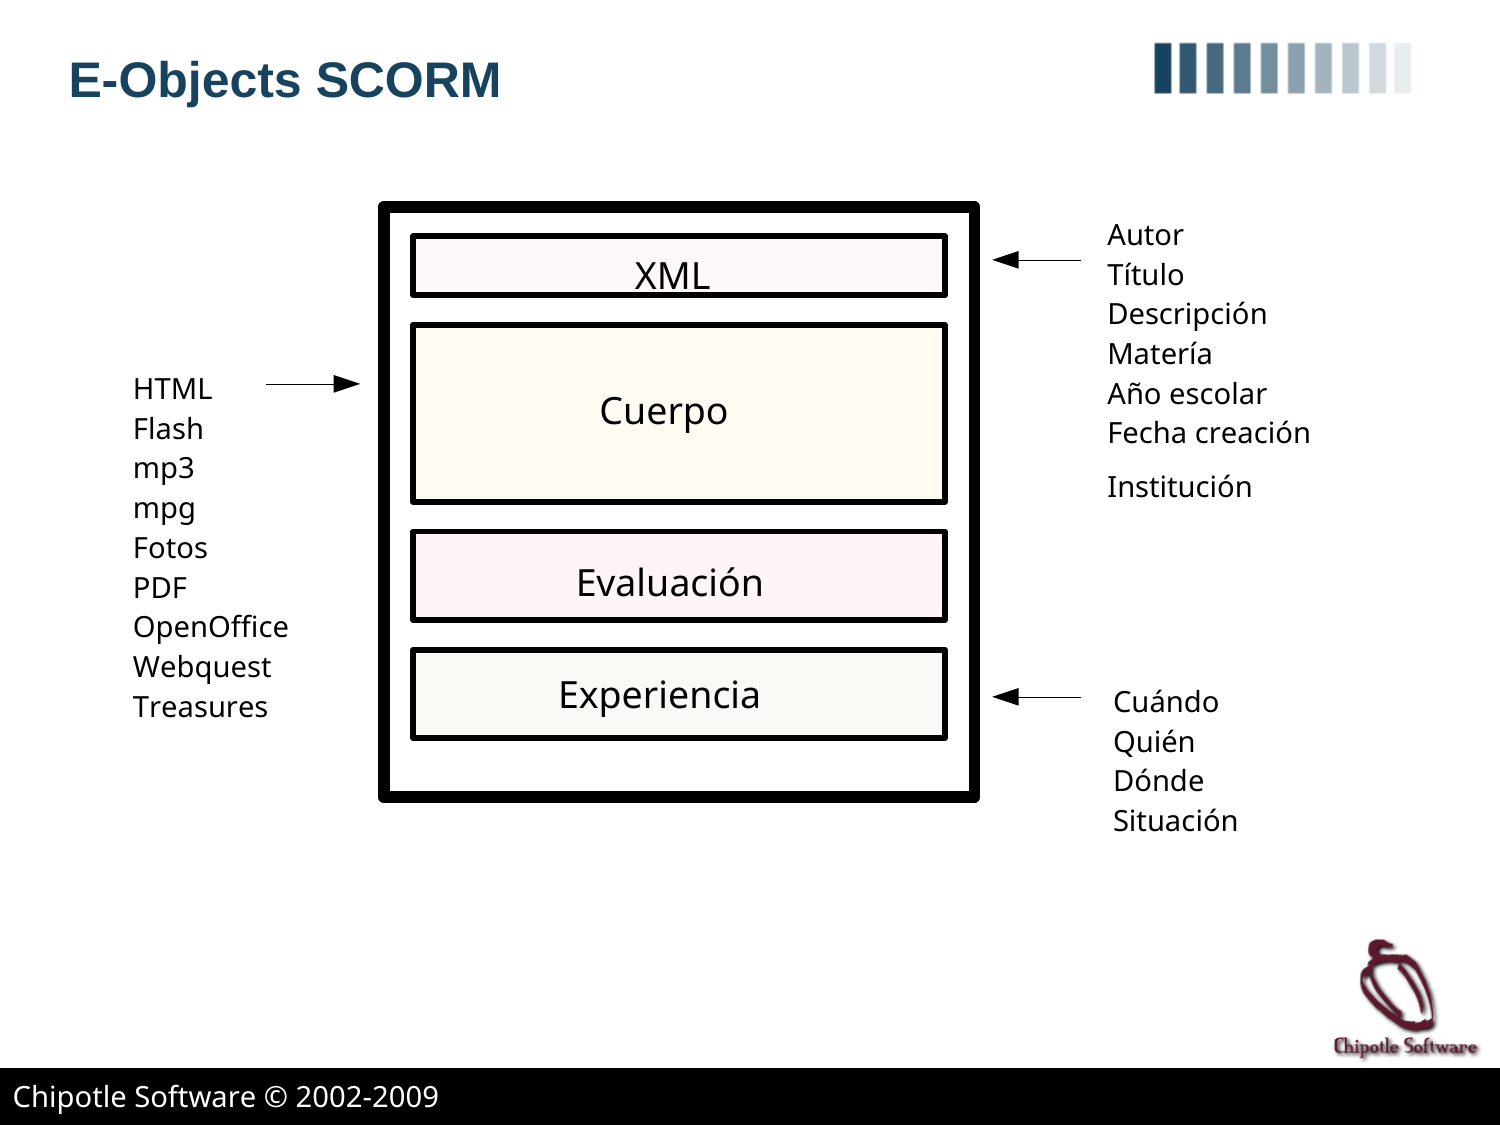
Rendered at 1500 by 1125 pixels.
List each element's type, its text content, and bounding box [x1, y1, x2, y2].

text_box Cuándo Quién Dónde Situación [1098, 673, 1274, 832]
text_box XML [620, 242, 728, 303]
text_box [413, 649, 945, 739]
title E-Objects SCORM [53, 42, 1034, 118]
text_box Evaluación [561, 549, 793, 610]
text_box [413, 236, 945, 296]
picture [1126, 29, 1447, 117]
text_box Autor Título Descripción Matería Año escolar Fecha creación Institución [1092, 206, 1351, 492]
picture [1316, 927, 1493, 1075]
text_box [413, 531, 945, 621]
text_box HTML Flash mp3 mpg Fotos PDF OpenOffice Webquest Treasures [118, 360, 320, 698]
text_box [413, 324, 945, 502]
text_box Cuerpo [584, 376, 749, 438]
text_box Experiencia [543, 661, 790, 722]
